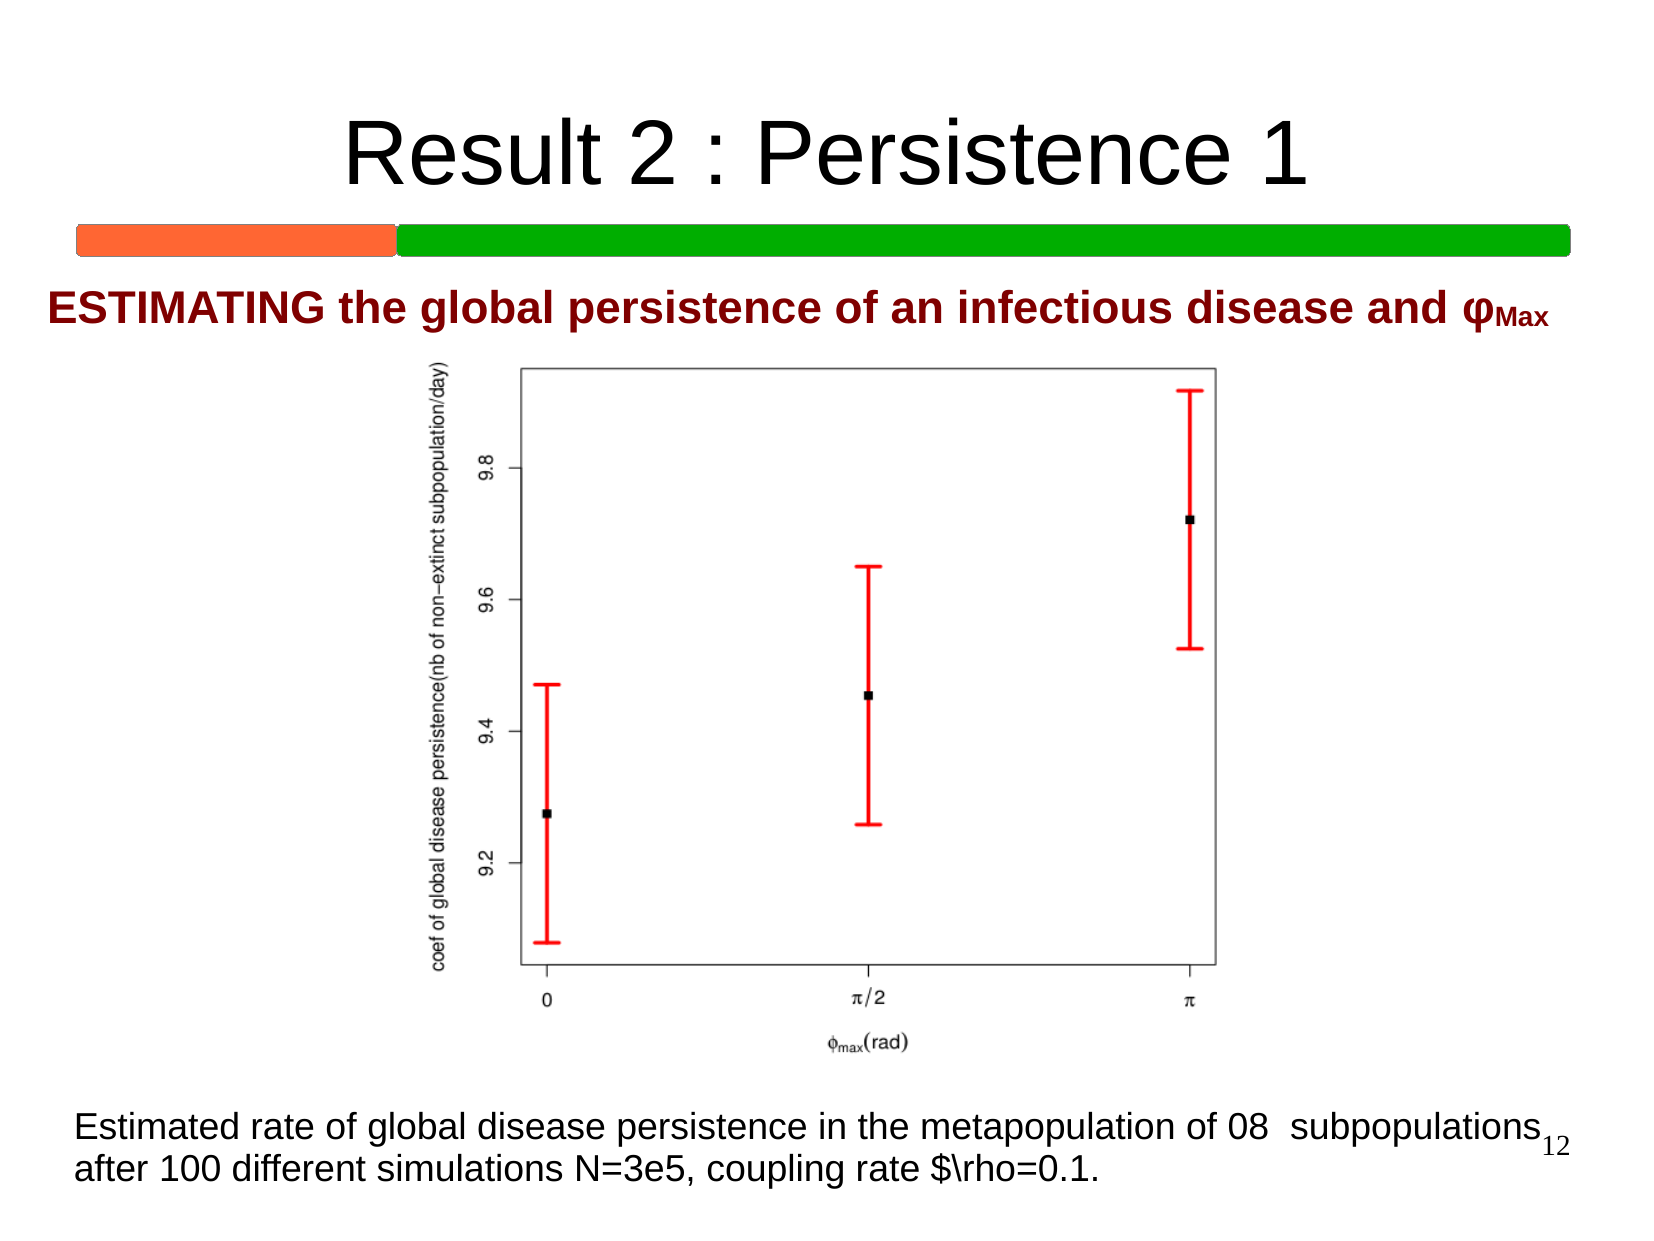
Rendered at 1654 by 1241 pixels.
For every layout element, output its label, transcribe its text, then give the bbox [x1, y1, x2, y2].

text_box Estimated rate of global disease persistence in the metapopulation of 08 subpopulations after 100 different simulations N=3e5, coupling rate $\rho=0.1. [59, 1098, 1568, 1198]
text_box [76, 224, 1571, 257]
picture [425, 351, 1252, 1063]
title Result 2 : Persistence 1 [82, 49, 1571, 228]
text_box ESTIMATING the global persistence of an infectious disease and φMax [32, 274, 1564, 355]
